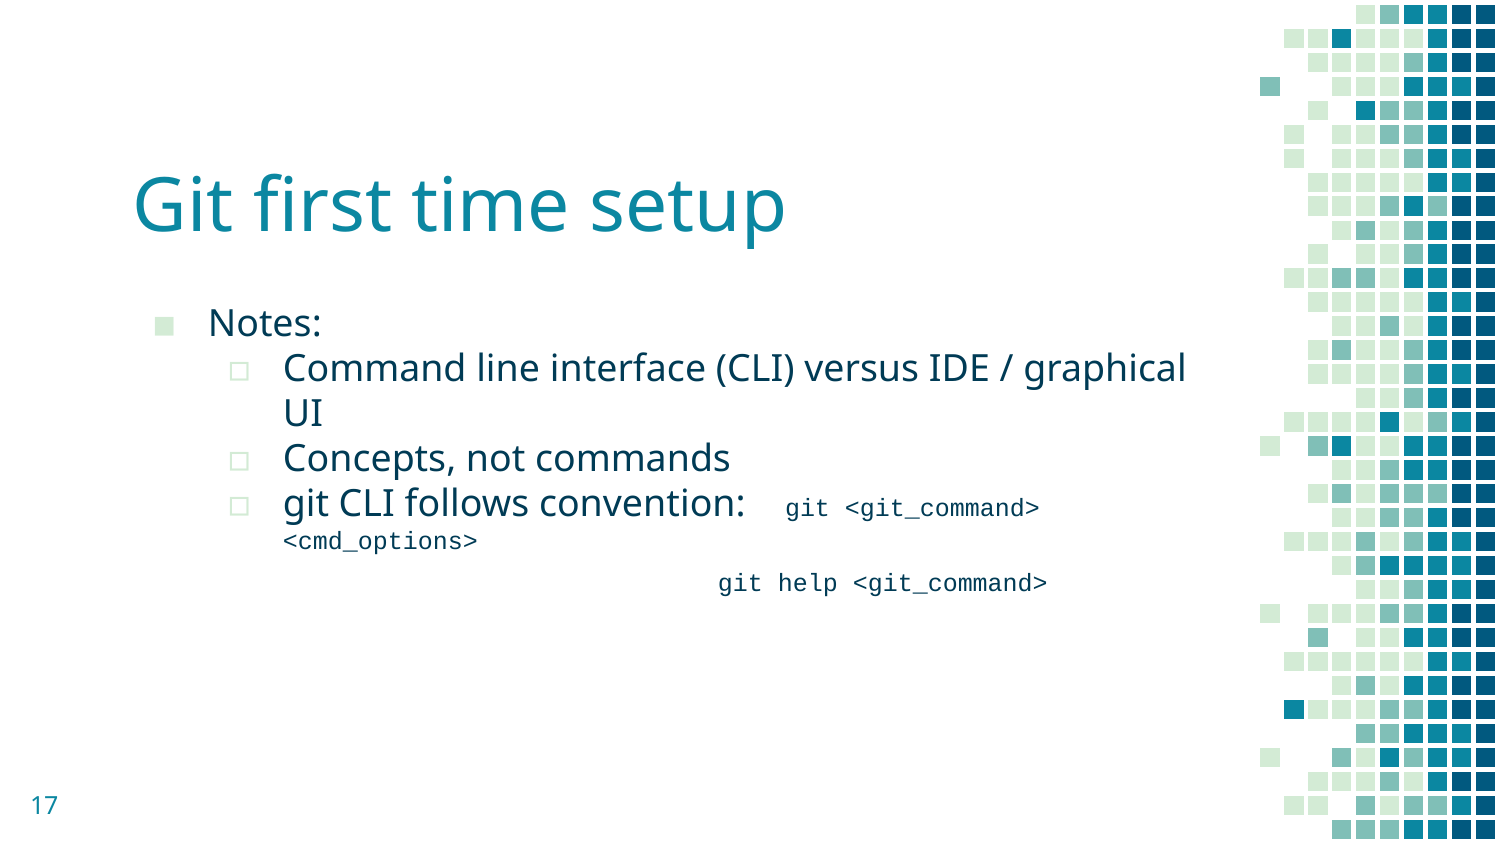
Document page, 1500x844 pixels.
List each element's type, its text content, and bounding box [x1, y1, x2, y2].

title Git first time setup [117, 121, 1227, 262]
slide_number <number> [15, 774, 105, 839]
list Notes: Command line interface (CLI) versus IDE / graphical UI Concepts, not commands git CLI follows convention: git <git_command> <cmd_options> git help <git_command> [117, 284, 1227, 774]
